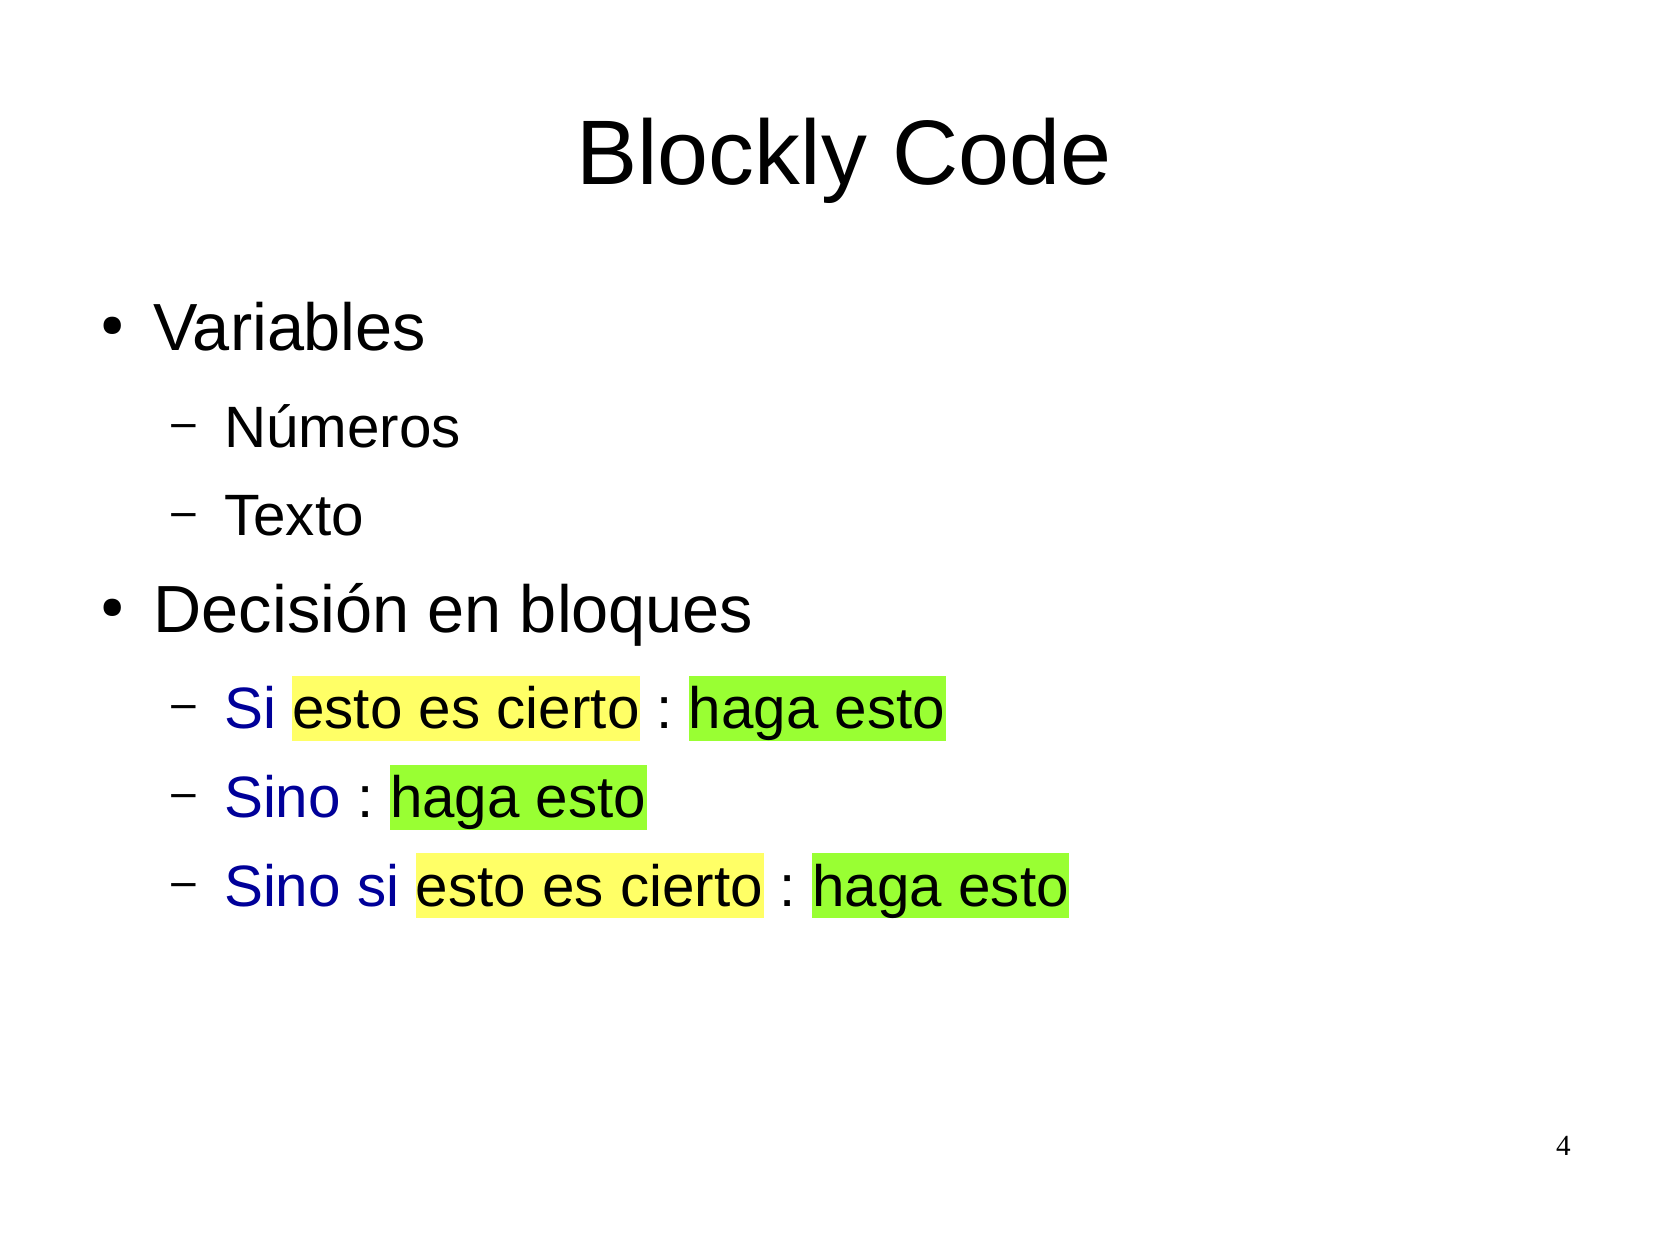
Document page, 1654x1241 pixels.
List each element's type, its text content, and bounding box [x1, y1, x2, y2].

title Blockly Code [82, 49, 1571, 257]
list Variables Números Texto Decisión en bloques Si esto es cierto : haga esto Sino : haga esto Sino si esto es cierto : haga esto [82, 290, 1571, 1010]
